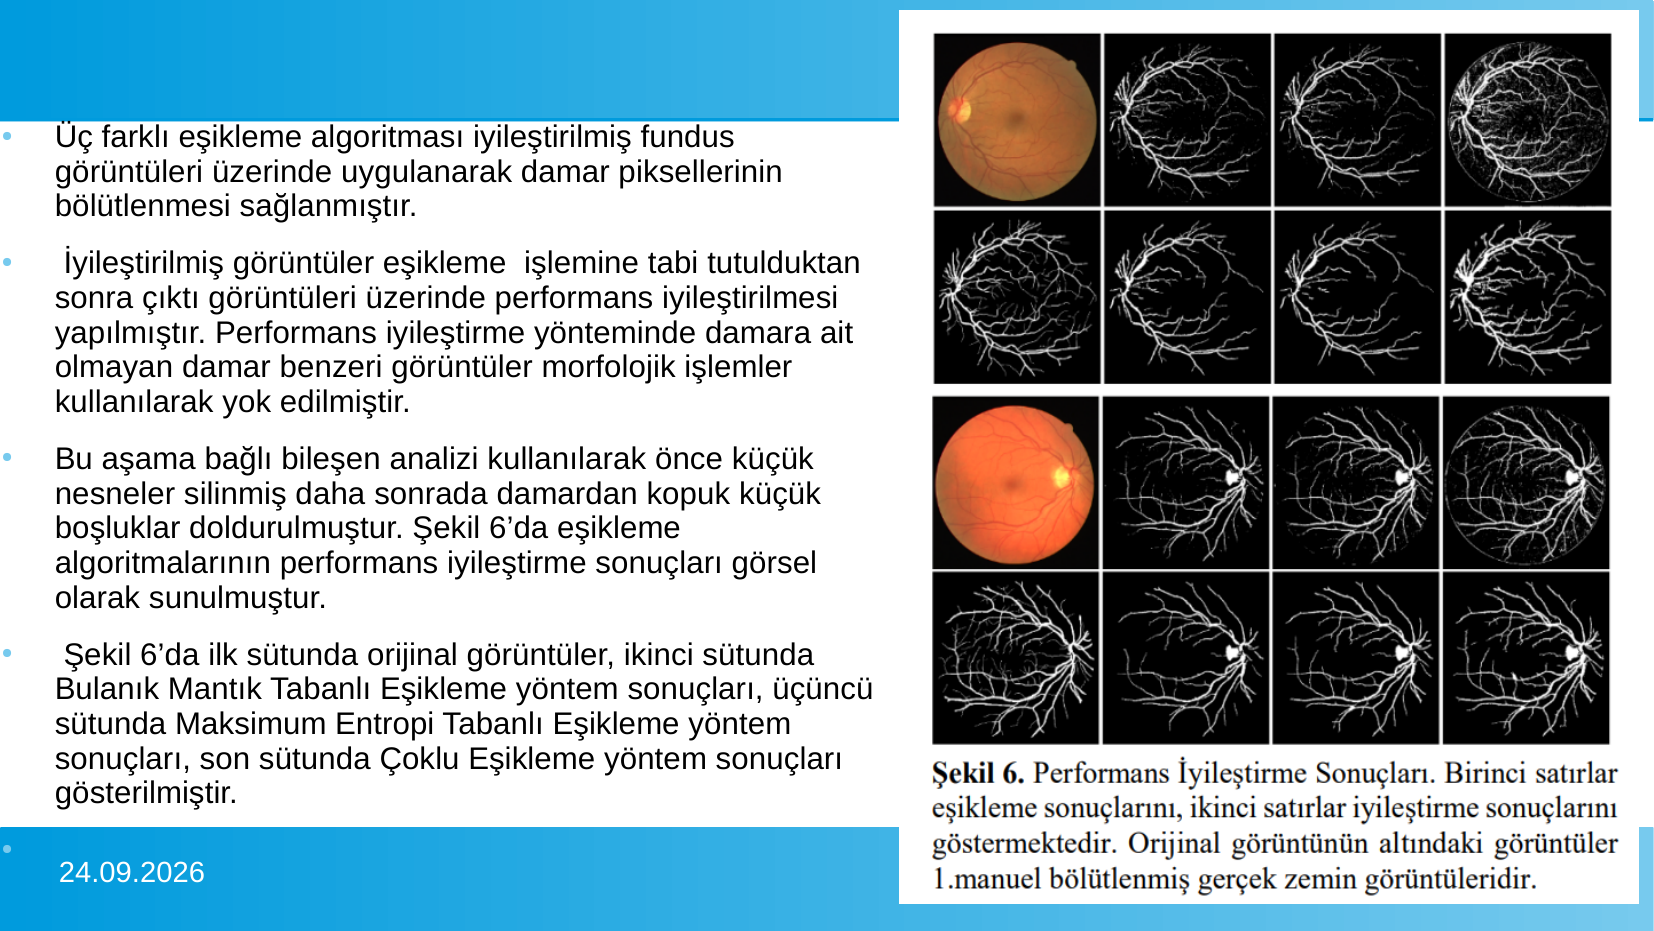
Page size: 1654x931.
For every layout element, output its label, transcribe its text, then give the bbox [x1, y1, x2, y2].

list Üç farklı eşikleme algoritması iyileştirilmiş fundus görüntüleri üzerinde uygulanarak damar piksellerinin bölütlenmesi sağlanmıştır. İyileştirilmiş görüntüler eşikleme işlemine tabi tutulduktan sonra çıktı görüntüleri üzerinde performans iyileştirilmesi yapılmıştır. Performans iyileştirme yönteminde damara ait olmayan damar benzeri görüntüler morfolojik işlemler kullanılarak yok edilmiştir. Bu aşama bağlı bileşen analizi kullanılarak önce küçük nesneler silinmiş daha sonrada damardan kopuk küçük boşluklar doldurulmuştur. Şekil 6’da eşikleme algoritmalarının performans iyileştirme sonuçları görsel olarak sunulmuştur. Şekil 6’da ilk sütunda orijinal görüntüler, ikinci sütunda Bulanık Mantık Tabanlı Eşikleme yöntem sonuçları, üçüncü sütunda Maksimum Entropi Tabanlı Eşikleme yöntem sonuçları, son sütunda Çoklu Eşikleme yöntem sonuçları gösterilmiştir. [0, 119, 888, 881]
picture [899, 10, 1639, 904]
